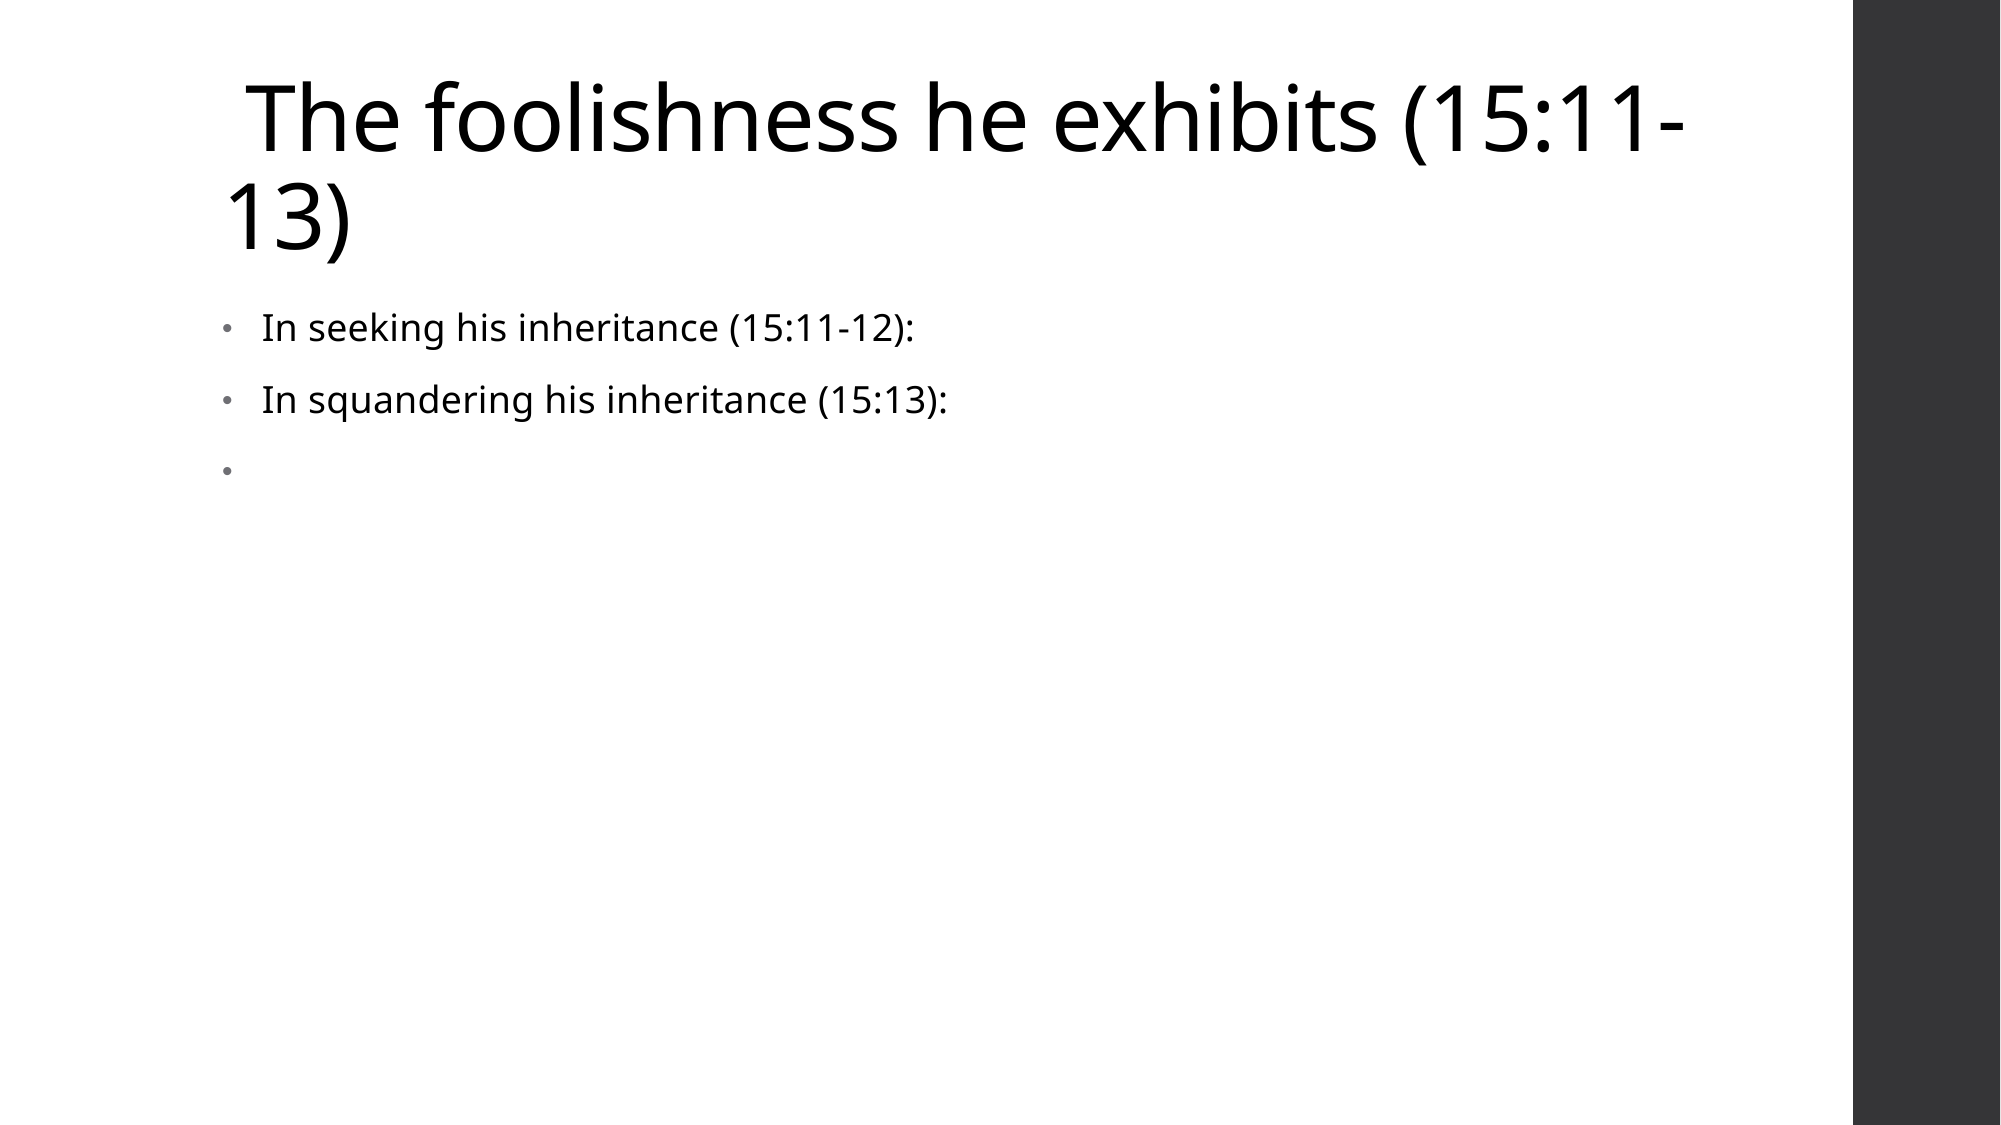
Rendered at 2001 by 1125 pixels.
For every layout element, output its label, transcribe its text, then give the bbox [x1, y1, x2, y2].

title The foolishness he exhibits (15:11-13) [206, 60, 1797, 278]
list In seeking his inheritance (15:11-12): In squandering his inheritance (15:13): [206, 299, 1617, 1014]
